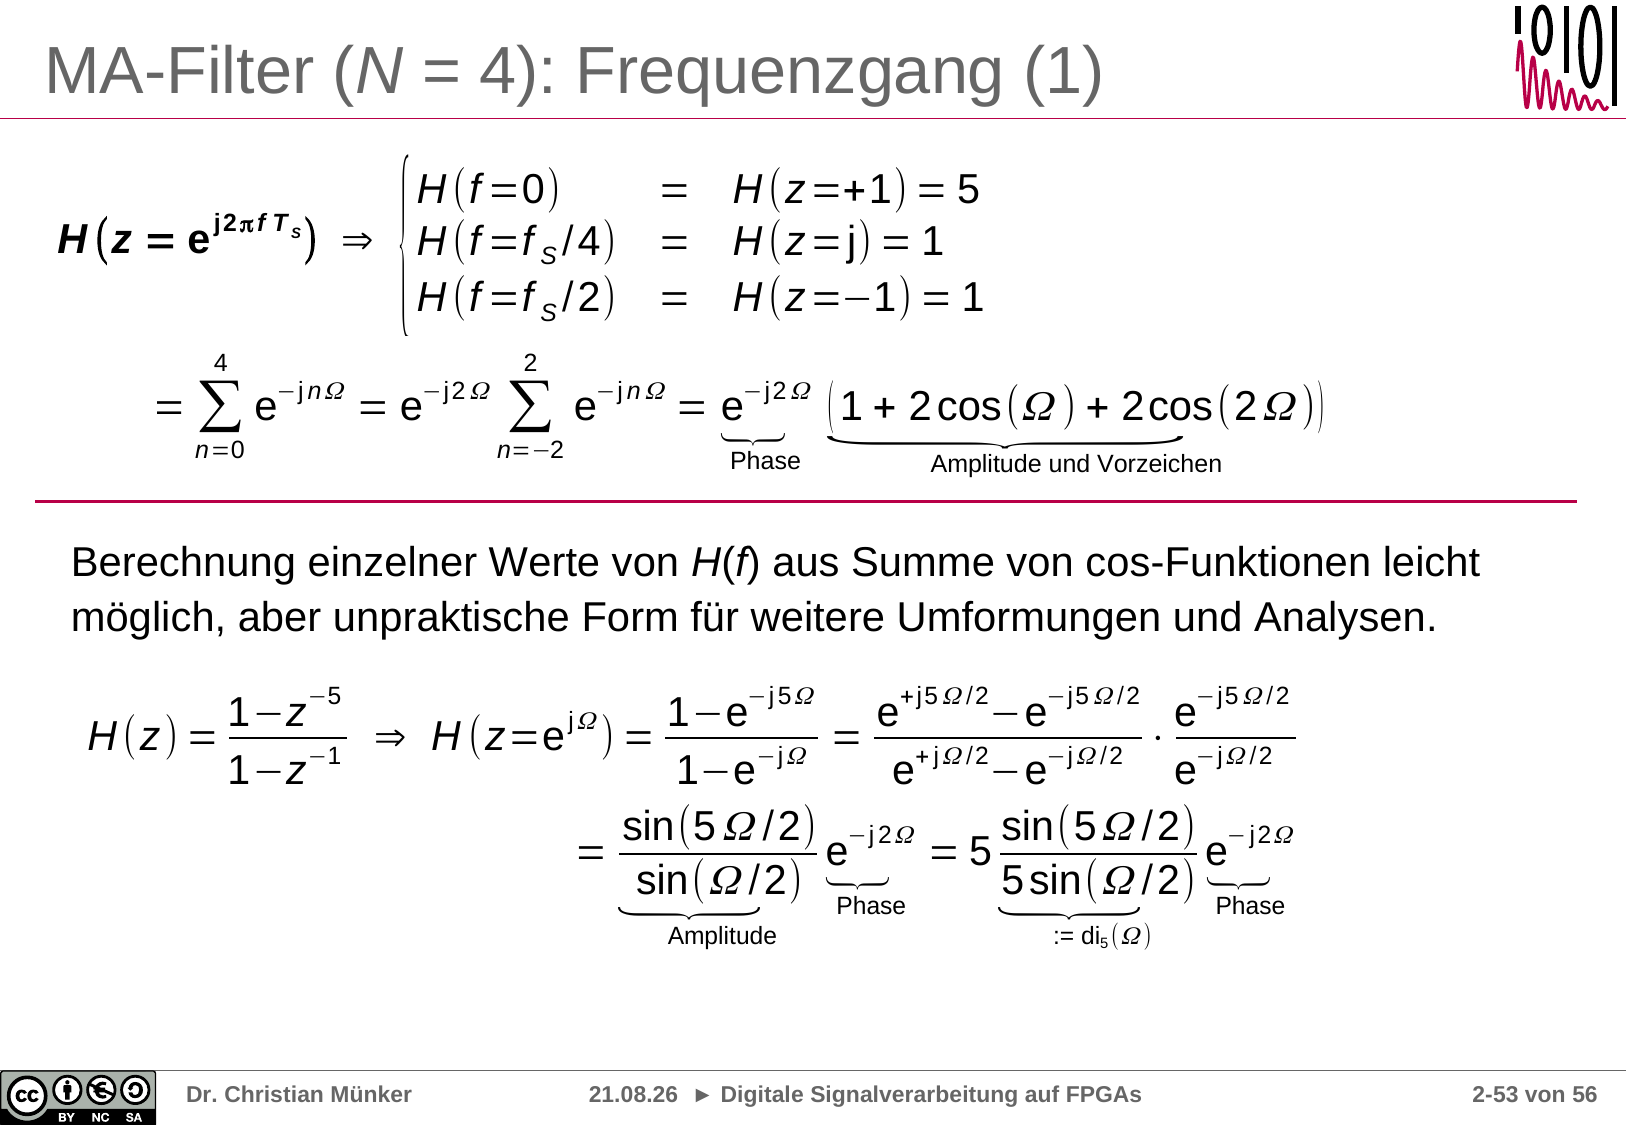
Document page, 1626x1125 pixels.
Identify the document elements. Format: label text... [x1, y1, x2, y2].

picture [1511, 0, 1624, 113]
title MA-Filter (N = 4): Frequenzgang (1) [44, 17, 1299, 130]
chart [81, 682, 1304, 953]
text_box Berechnung einzelner Werte von H(f) aus Summe von cos-Funktionen leicht möglich, aber unpraktische Form für weitere Umformungen und Analysen. [70, 528, 1583, 632]
chart [141, 349, 1338, 479]
chart [51, 153, 993, 336]
